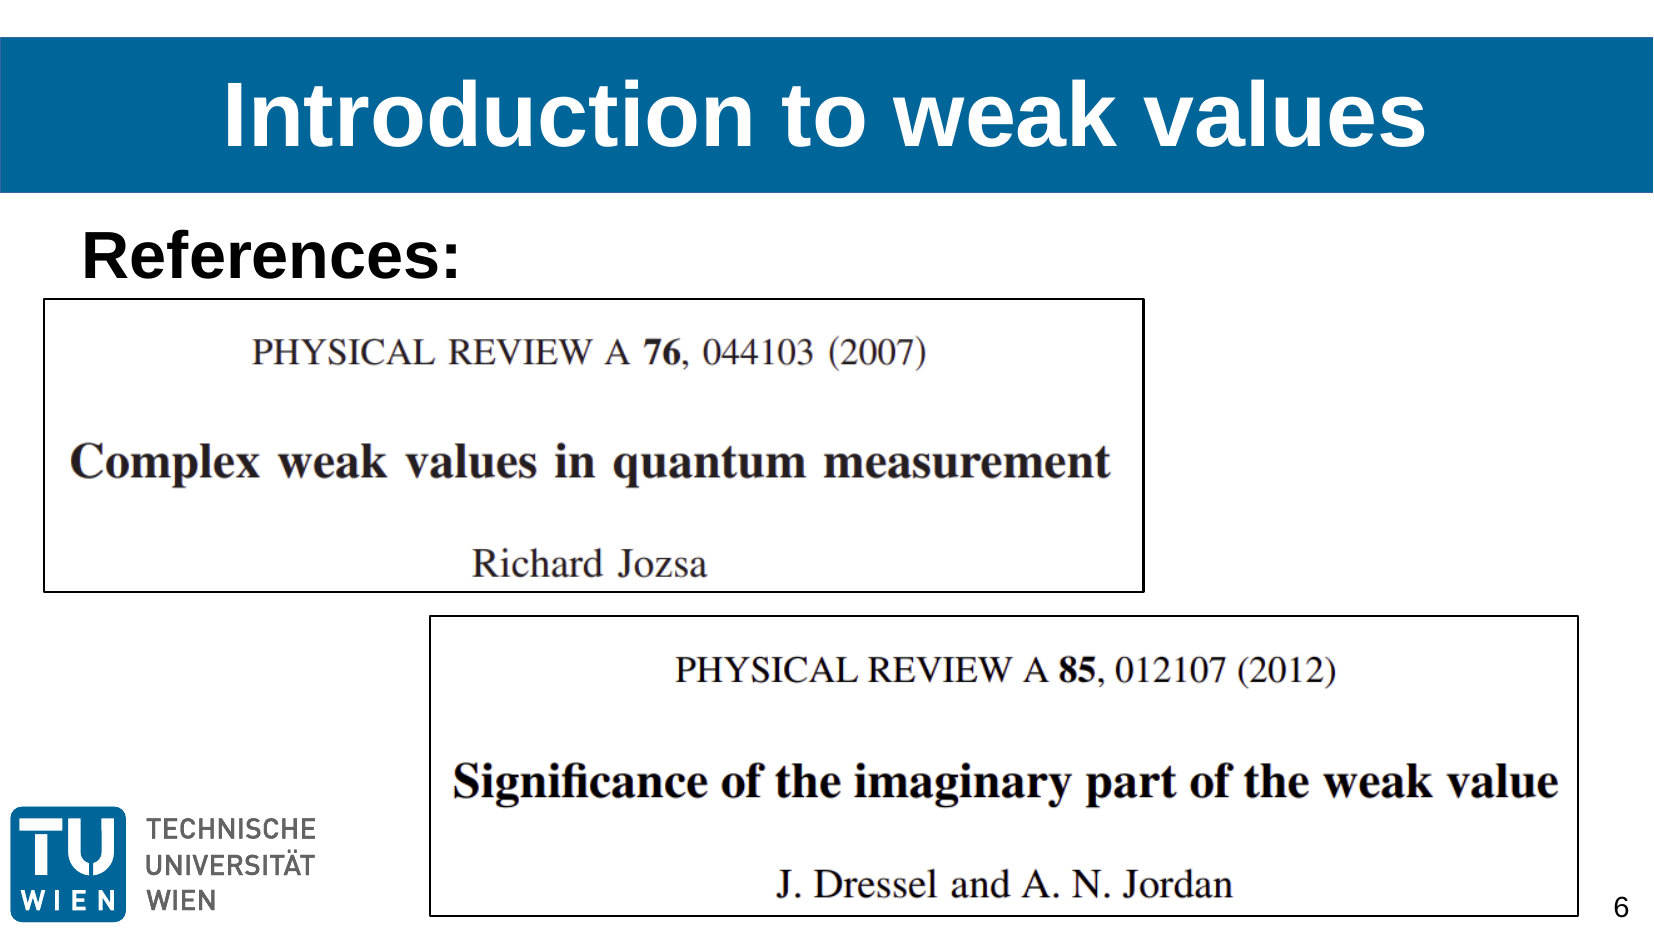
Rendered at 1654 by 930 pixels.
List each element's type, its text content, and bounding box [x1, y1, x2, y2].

picture [430, 617, 1578, 915]
picture [45, 300, 1143, 592]
title Introduction to weak values [0, 37, 1653, 193]
list References: [81, 217, 1570, 757]
